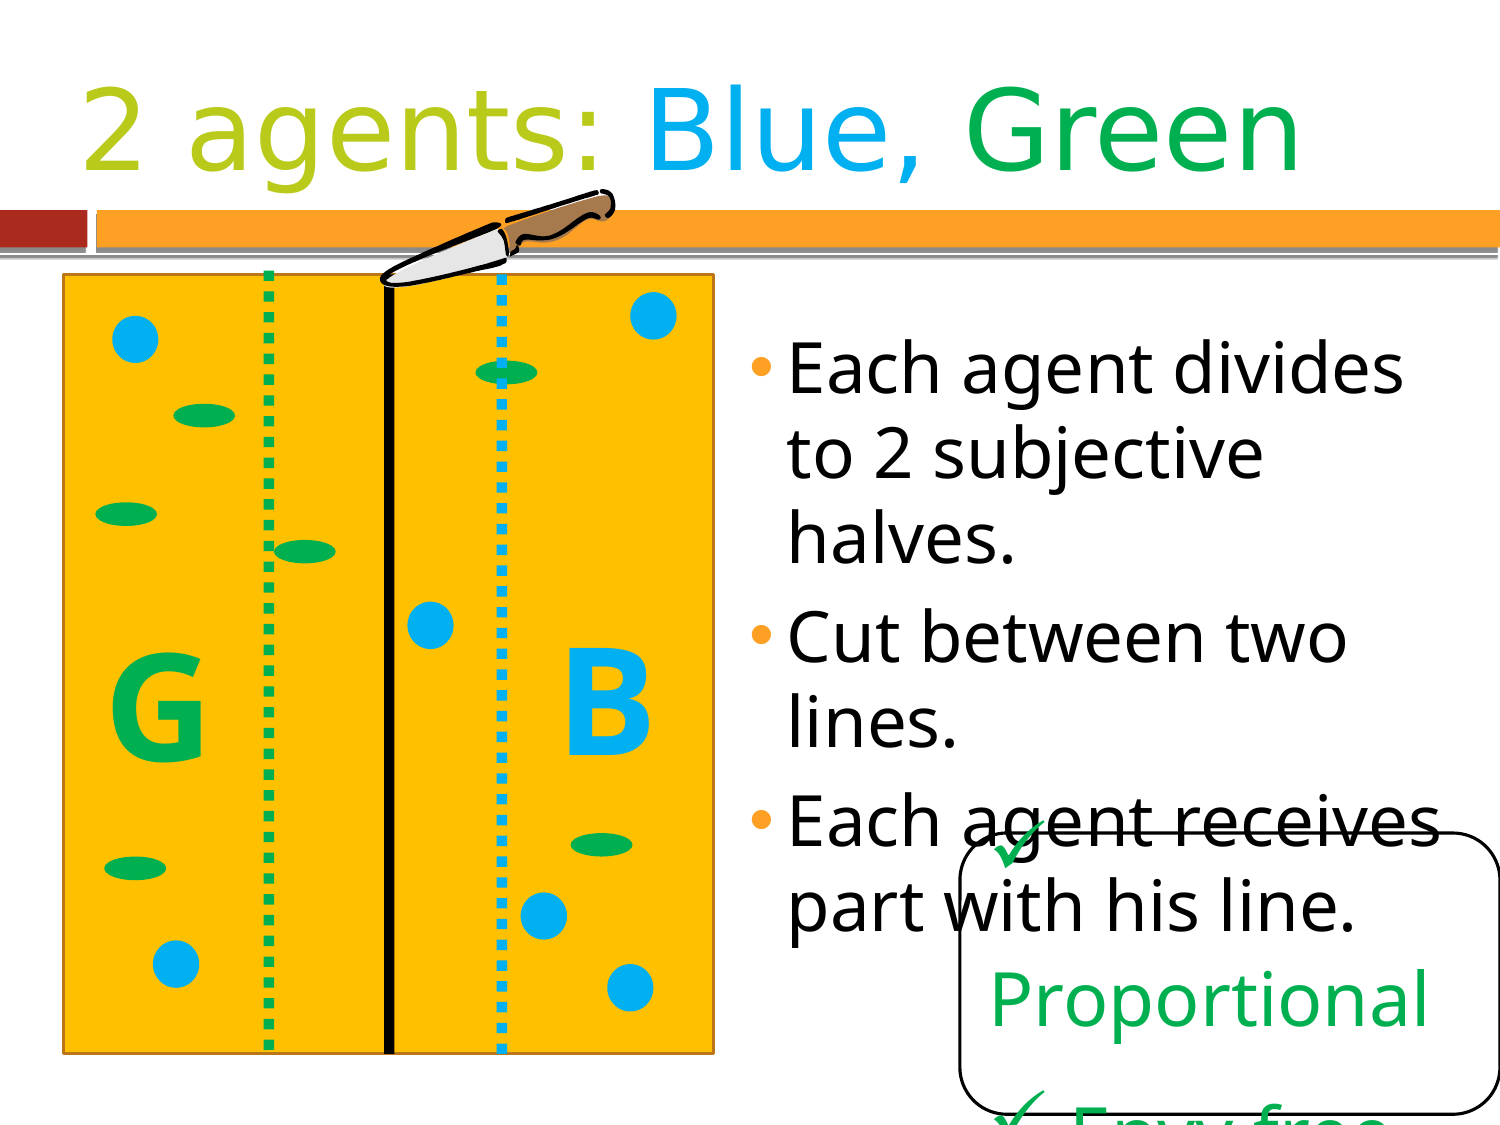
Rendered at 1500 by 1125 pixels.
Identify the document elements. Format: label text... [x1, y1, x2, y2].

text_box [395, 274, 714, 1054]
text_box G [89, 604, 228, 800]
title 2 agents: Blue, Green [63, 39, 1420, 211]
text_box Proportional Envy free [959, 832, 1500, 1115]
text_box [63, 274, 384, 1054]
text_box Each agent divides to 2 subjective halves. Cut between two lines. Each agent receives part with his line. [715, 315, 1500, 1037]
text_box B [542, 597, 673, 793]
picture [370, 186, 625, 293]
